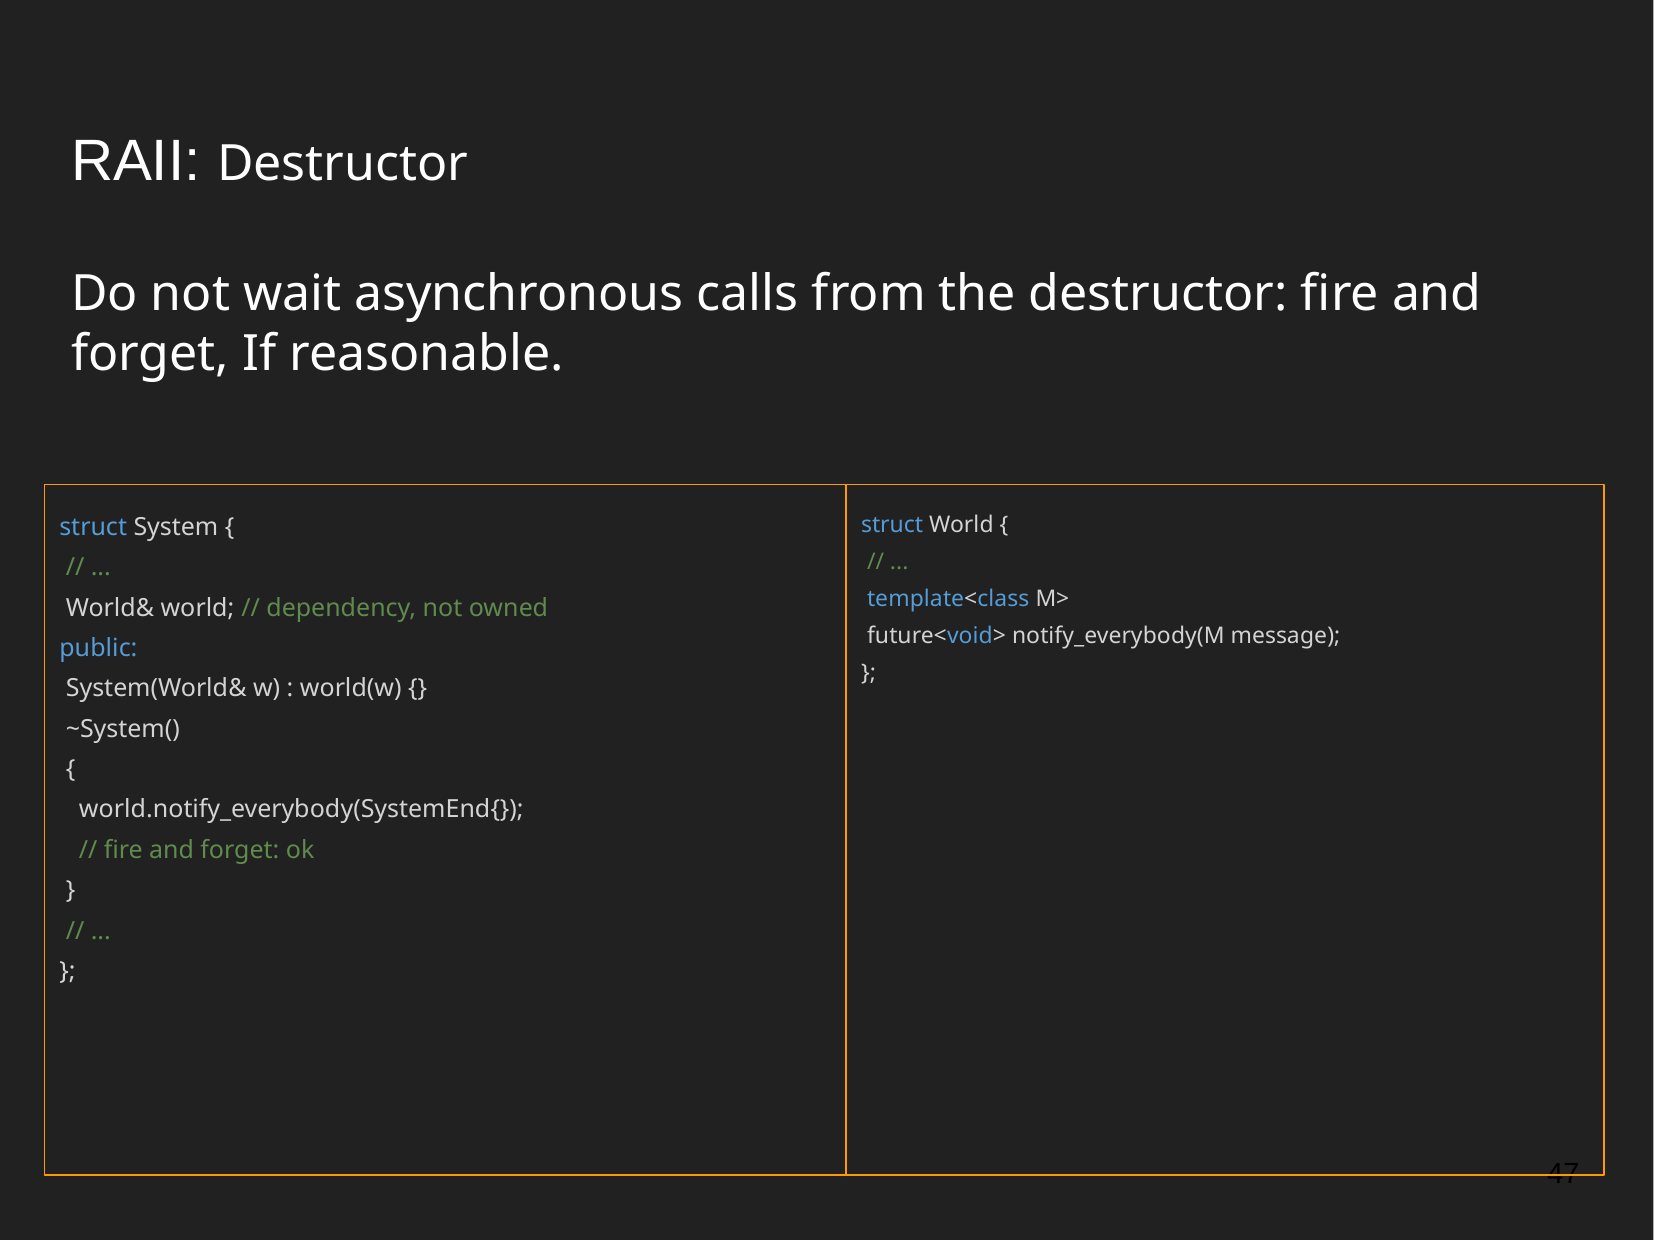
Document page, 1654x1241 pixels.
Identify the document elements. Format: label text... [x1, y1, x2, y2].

slide_number <number> [1532, 1124, 1632, 1220]
list struct System { // ... World& world; // dependency, not owned public: System(World& w) : world(w) {} ~System() { world.notify_everybody(SystemEnd{}); // fire and forget: ok } // ... }; [44, 484, 845, 1176]
list struct World { // ... template<class M> future<void> notify_everybody(M message); }; [845, 484, 1604, 1176]
title RAII: Destructor [56, 107, 1598, 245]
list Do not wait asynchronous calls from the destructor: fire and forget, If reasonable. [56, 245, 1598, 484]
